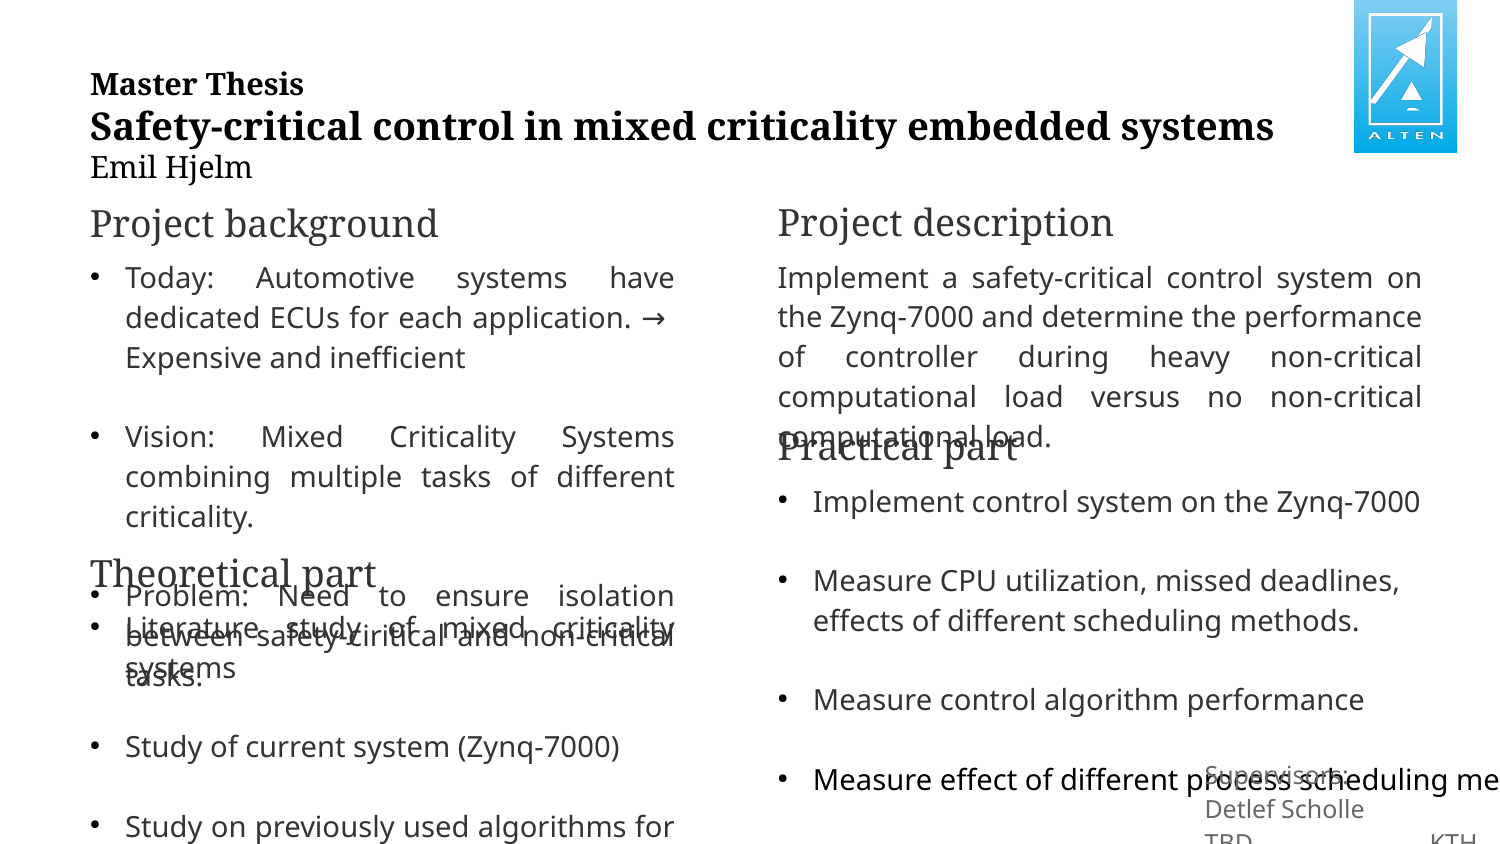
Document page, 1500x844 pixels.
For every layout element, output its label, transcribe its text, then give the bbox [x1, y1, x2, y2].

text_box Practical part Implement control system on the Zynq-7000 Measure CPU utilization, missed deadlines, effects of different scheduling methods. Measure control algorithm performance Measure effect of different process scheduling methods. [762, 413, 1488, 726]
title Master Thesis Safety-critical control in mixed criticality embedded systems Emil Hjelm [75, 54, 1294, 196]
text_box Supervisors: Detlef Scholle Alten TBD KTH [1189, 750, 1500, 844]
text_box Project background Today: Automotive systems have dedicated ECUs for each application. → Expensive and inefficient Vision: Mixed Criticality Systems combining multiple tasks of different criticality. Problem: Need to ensure isolation between safety-ciritical and non-critical tasks. [75, 190, 691, 532]
text_box Theoretical part Literature study of mixed criticality systems Study of current system (Zynq-7000) Study on previously used algorithms for processor scheduling for mixed criticality systems. [75, 540, 691, 823]
text_box Project description Implement a safety-critical control system on the Zynq-7000 and determine the performance of controller during heavy non-critical computational load versus no non-critical computational load. [762, 189, 1438, 406]
